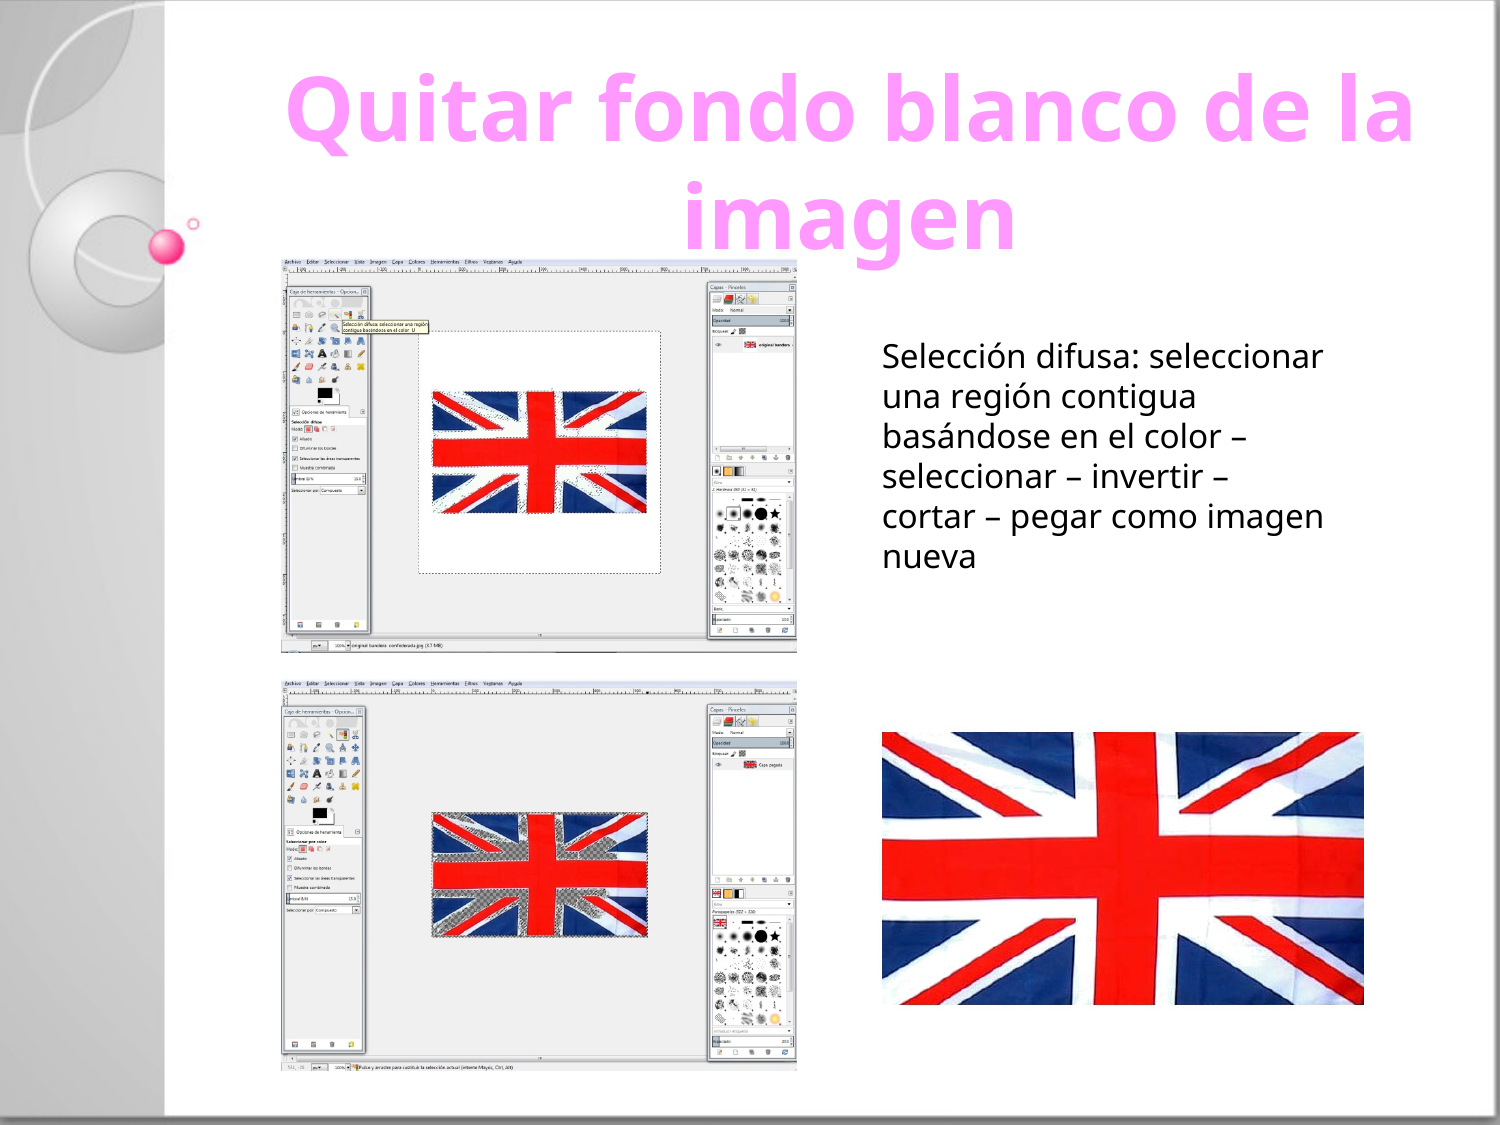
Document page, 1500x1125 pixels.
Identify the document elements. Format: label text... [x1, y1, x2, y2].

title Quitar fondo blanco de la imagen [235, 45, 1466, 233]
text_box Selección difusa: seleccionar una región contigua basándose en el color – seleccionar – invertir – cortar – pegar como imagen nueva [867, 328, 1348, 583]
picture [0, 0, 1500, 1125]
